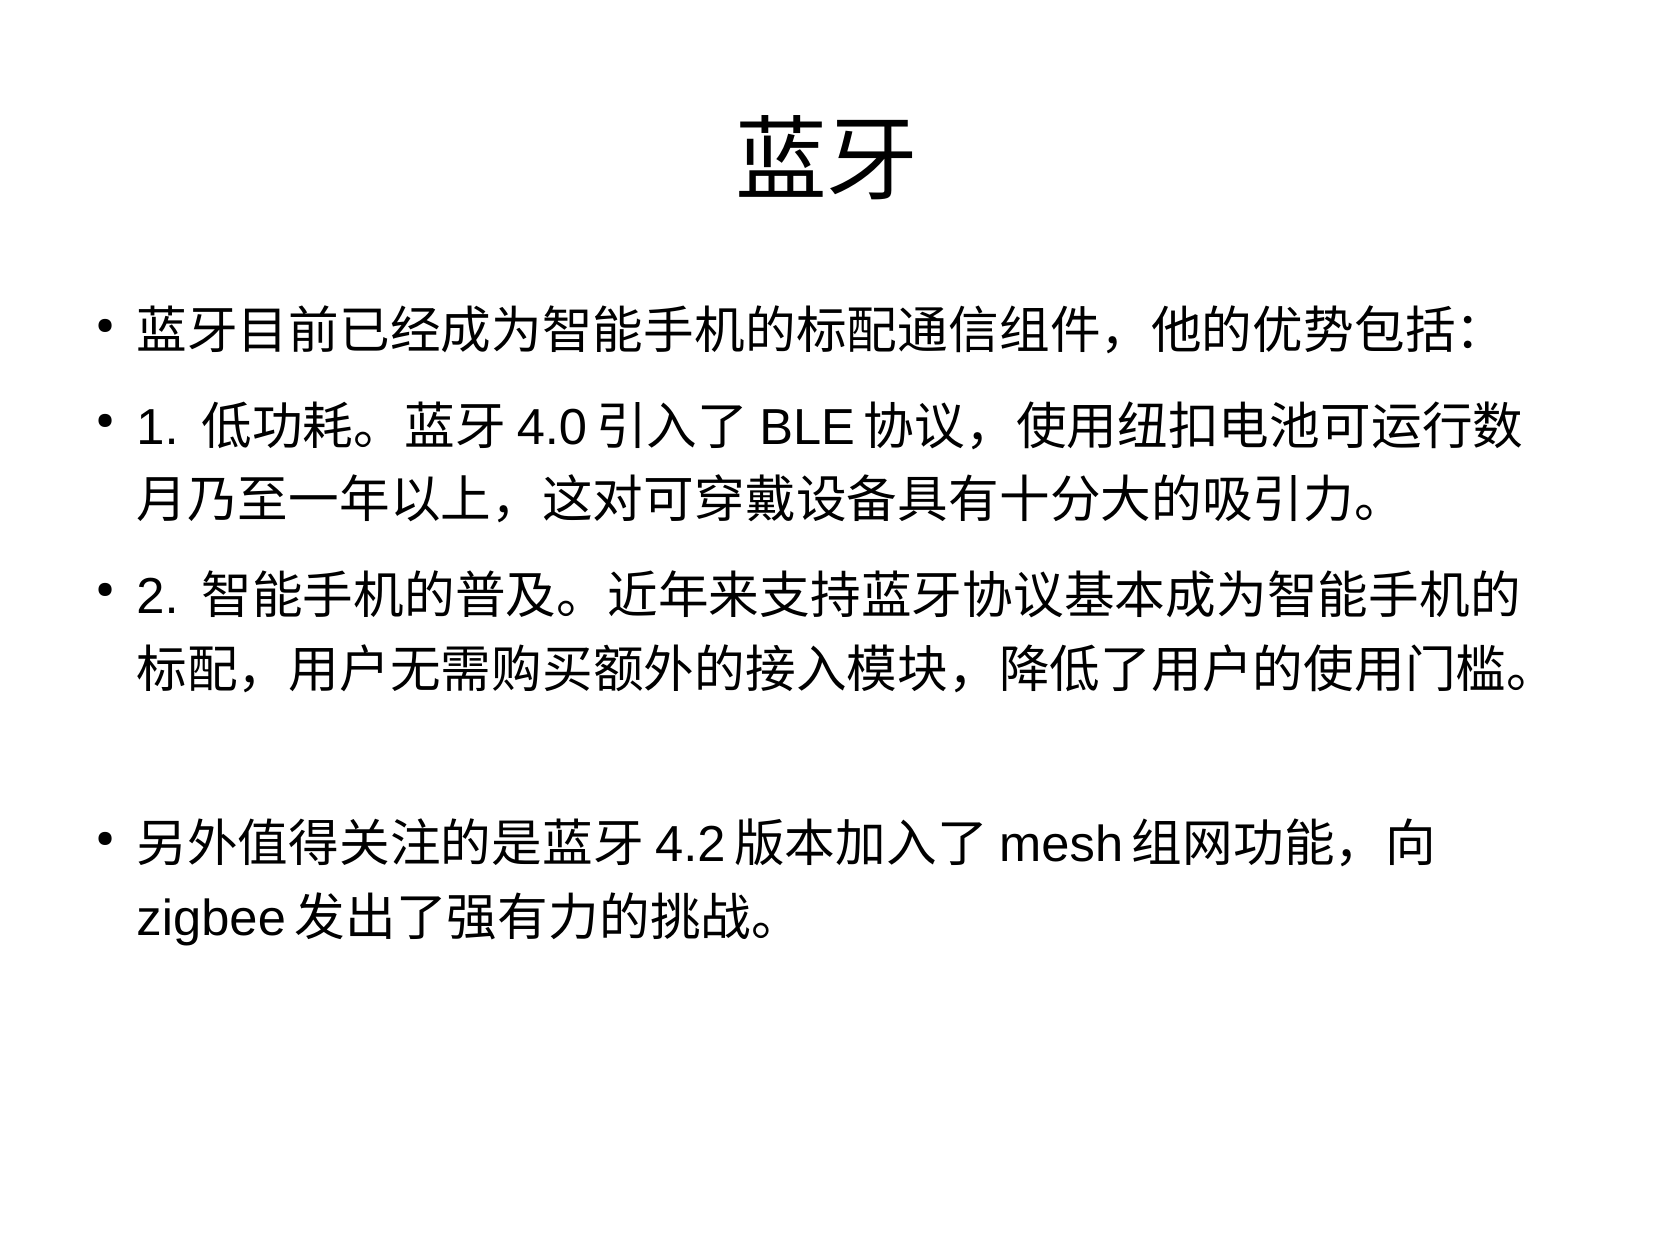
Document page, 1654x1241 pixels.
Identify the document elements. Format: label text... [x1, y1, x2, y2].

list 蓝牙目前已经成为智能手机的标配通信组件，他的优势包括： 1. 低功耗。蓝牙4.0引入了BLE协议，使用纽扣电池可运行数月乃至一年以上，这对可穿戴设备具有十分大的吸引力。 2. 智能手机的普及。近年来支持蓝牙协议基本成为智能手机的标配，用户无需购买额外的接入模块，降低了用户的使用门槛。 另外值得关注的是蓝牙4.2版本加入了mesh组网功能，向zigbee发出了强有力的挑战。 [82, 290, 1571, 1010]
title 蓝牙 [82, 49, 1571, 257]
